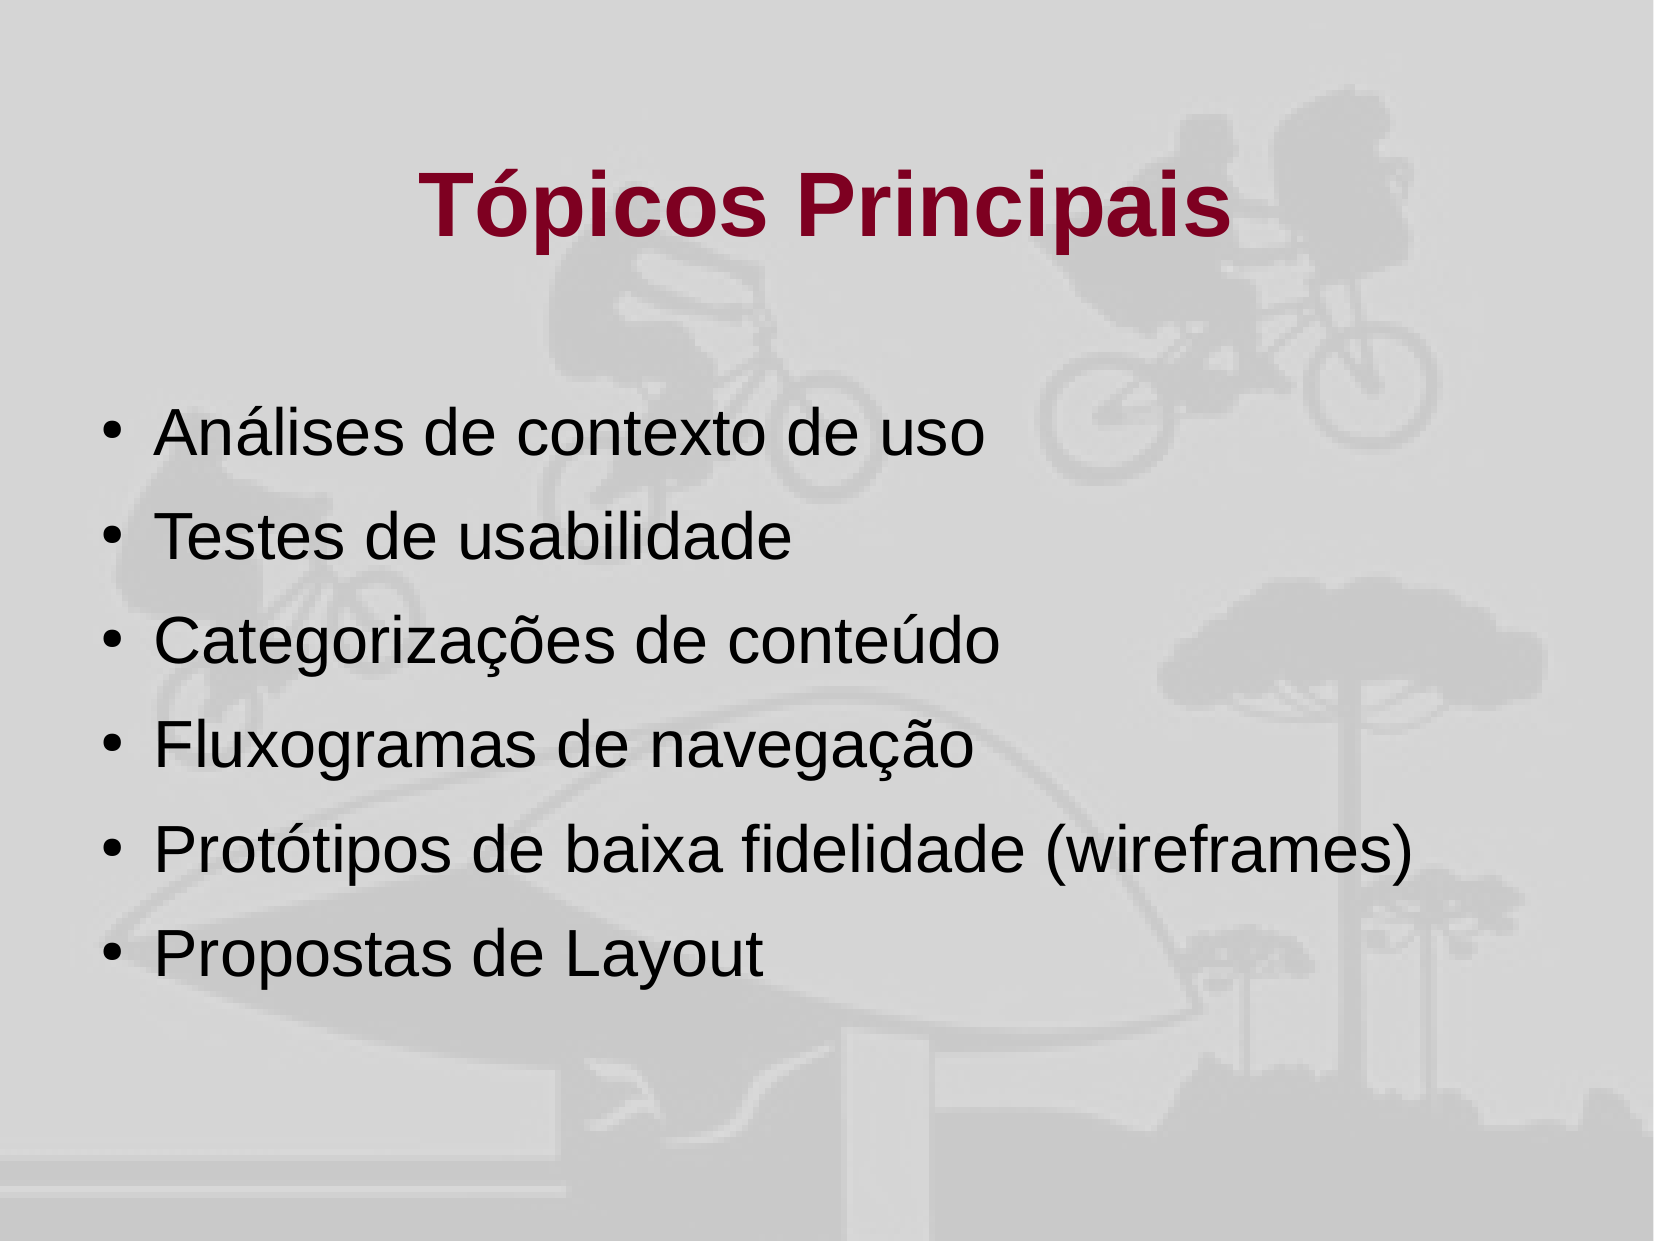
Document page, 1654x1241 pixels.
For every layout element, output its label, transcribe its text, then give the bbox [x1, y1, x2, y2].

picture [0, 0, 1654, 1241]
list Análises de contexto de uso Testes de usabilidade Categorizações de conteúdo Fluxogramas de navegação Protótipos de baixa fidelidade (wireframes) Propostas de Layout [82, 290, 1571, 1109]
title Tópicos Principais [82, 49, 1571, 257]
